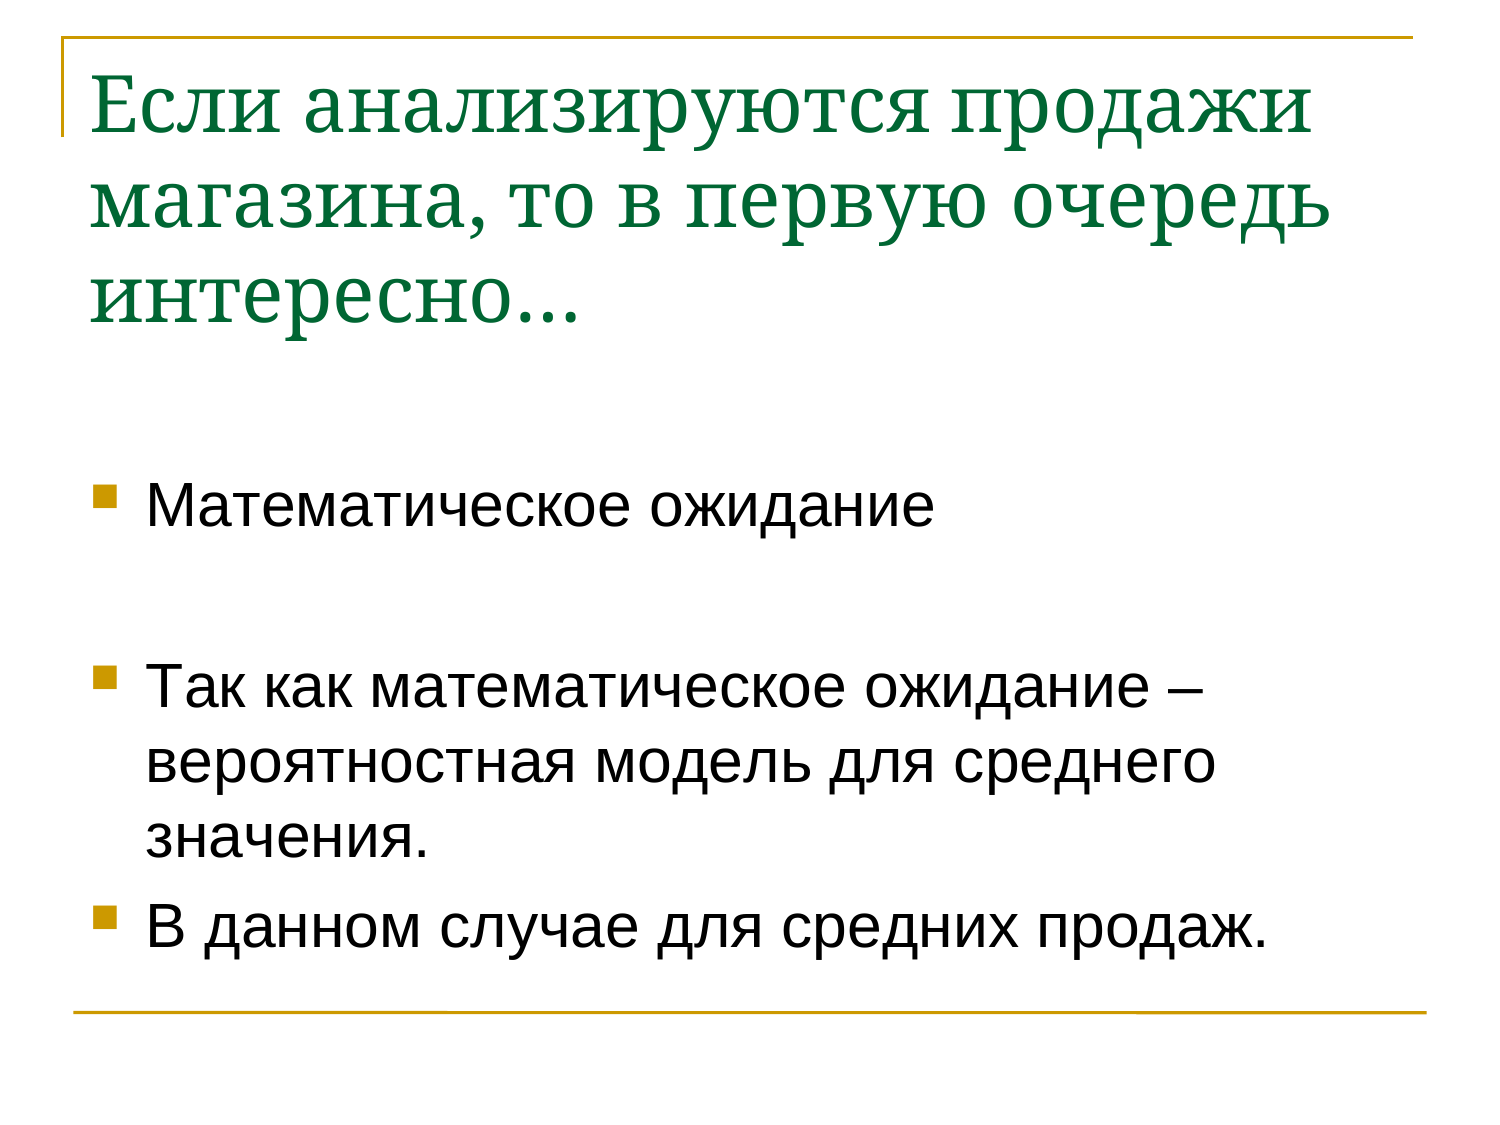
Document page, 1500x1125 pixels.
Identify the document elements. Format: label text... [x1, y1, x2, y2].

list Математическое ожидание Так как математическое ожидание – вероятностная модель для среднего значения. В данном случае для средних продаж. [75, 456, 1426, 1006]
title Если анализируются продажи магазина, то в первую очередь интересно… [75, 45, 1426, 233]
